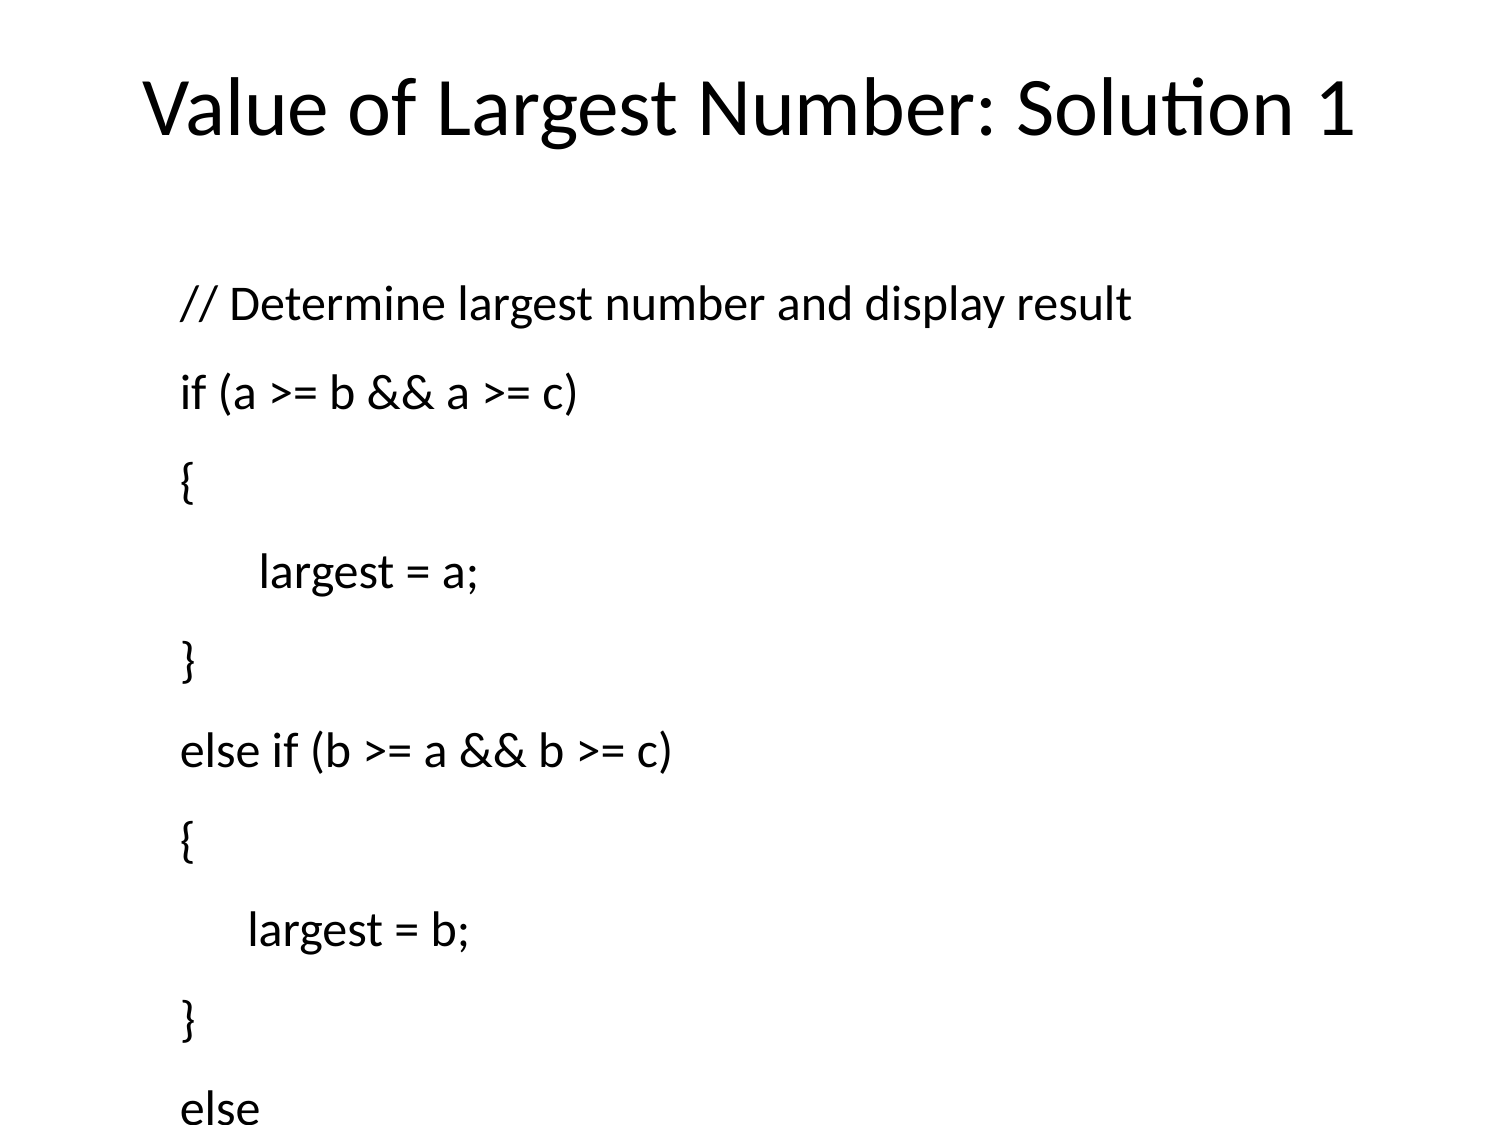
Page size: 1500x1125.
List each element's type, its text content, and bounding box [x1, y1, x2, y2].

title Value of Largest Number: Solution 1 [75, 45, 1425, 233]
list // Determine largest number and display result if (a >= b && a >= c) { largest = a; } else if (b >= a && b >= c) { largest = b; } else { largest = c; } [75, 262, 1450, 1100]
